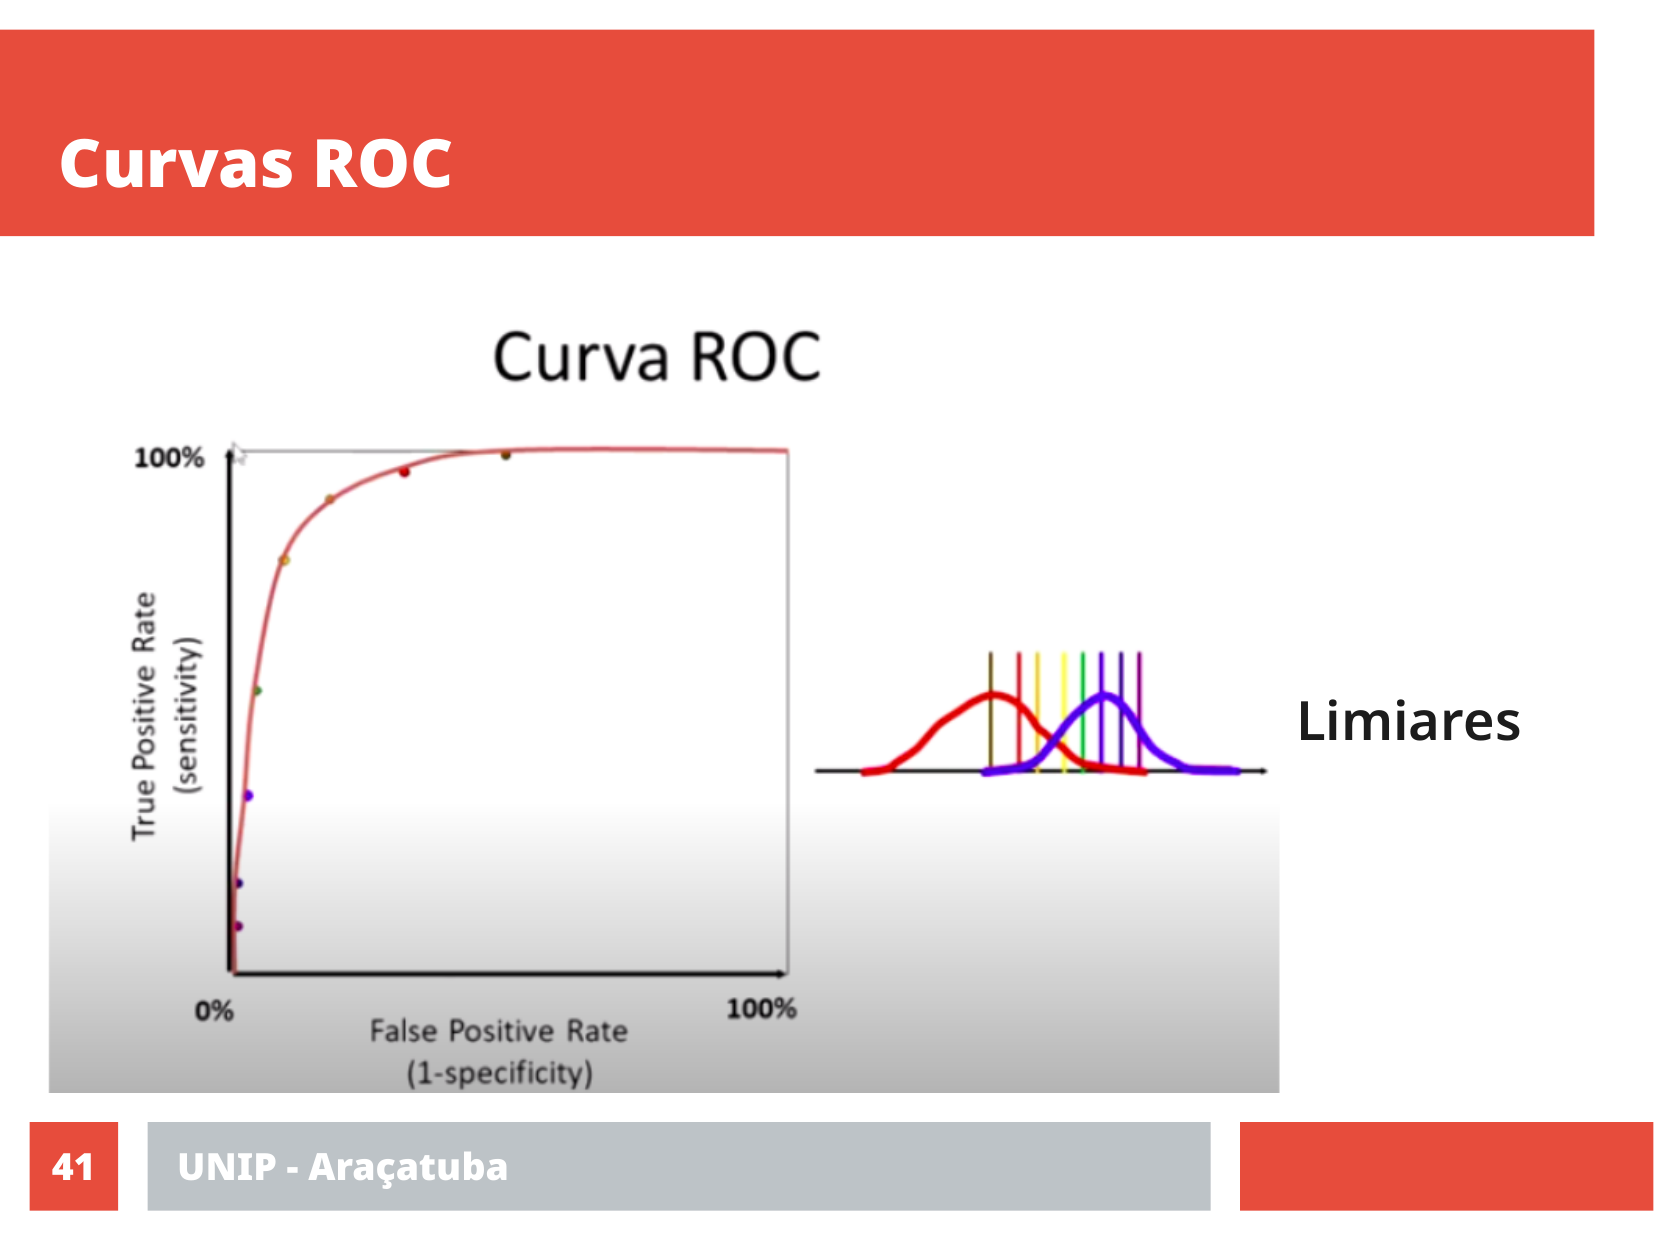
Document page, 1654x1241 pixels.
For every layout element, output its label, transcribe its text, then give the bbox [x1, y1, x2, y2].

title Curvas ROC [59, 59, 1595, 207]
list Limiares [1296, 682, 1654, 1241]
picture [32, 294, 1297, 1093]
